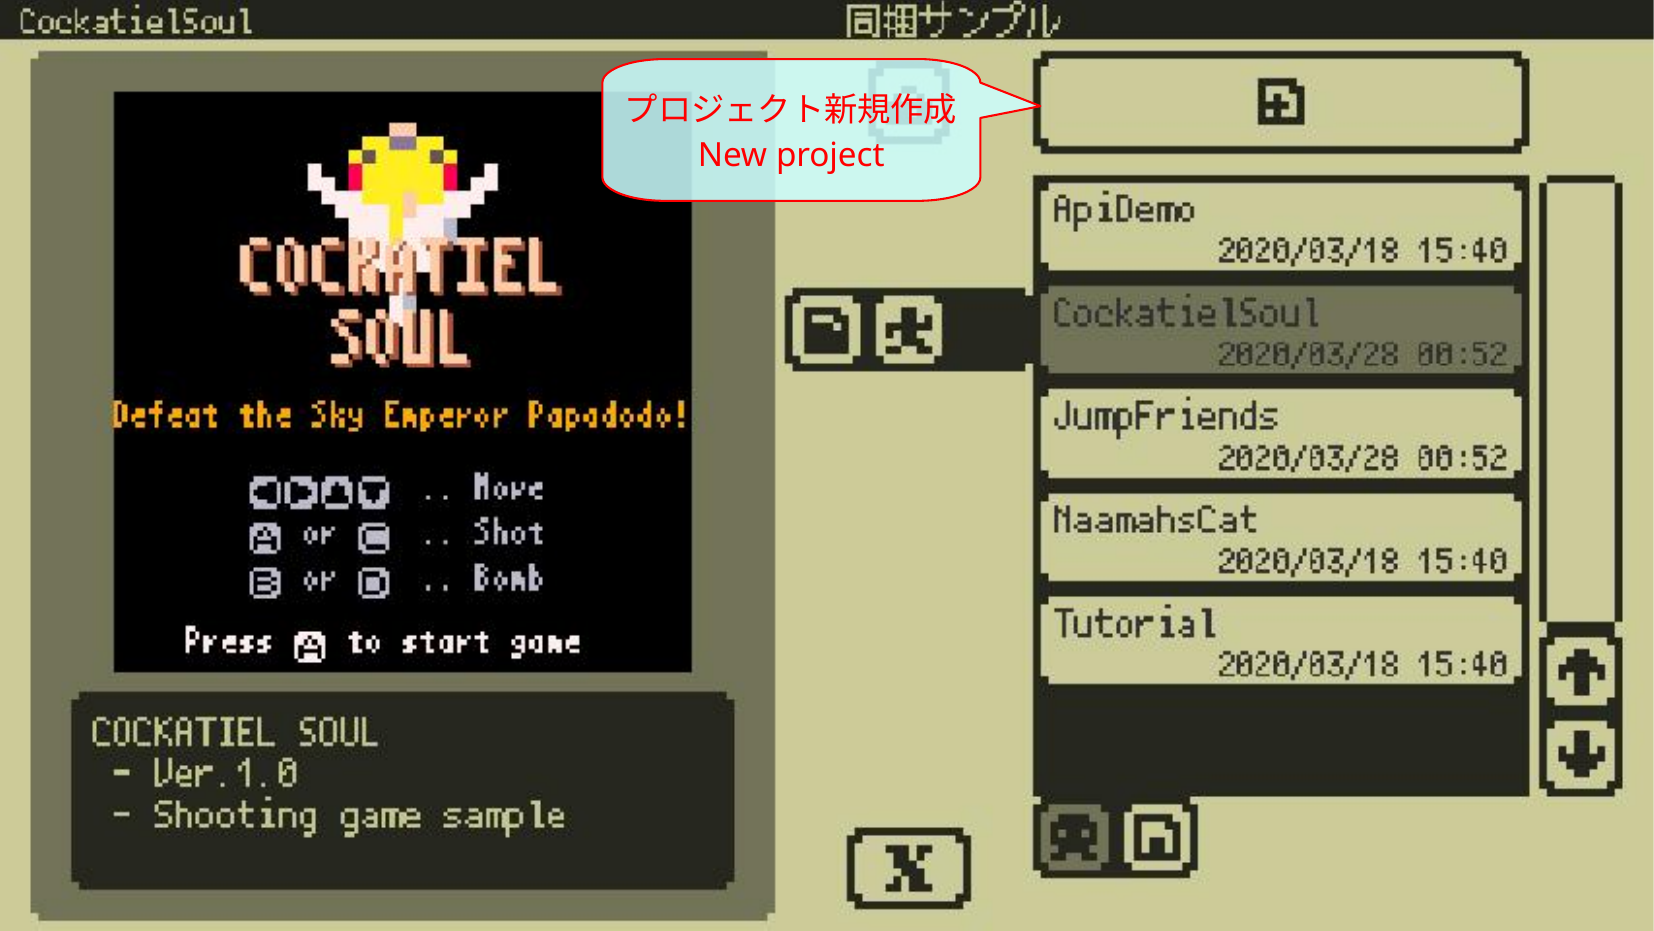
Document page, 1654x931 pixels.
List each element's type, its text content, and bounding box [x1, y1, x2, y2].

picture [0, 0, 1654, 931]
text_box プロジェクト新規作成 New project [602, 59, 1041, 201]
